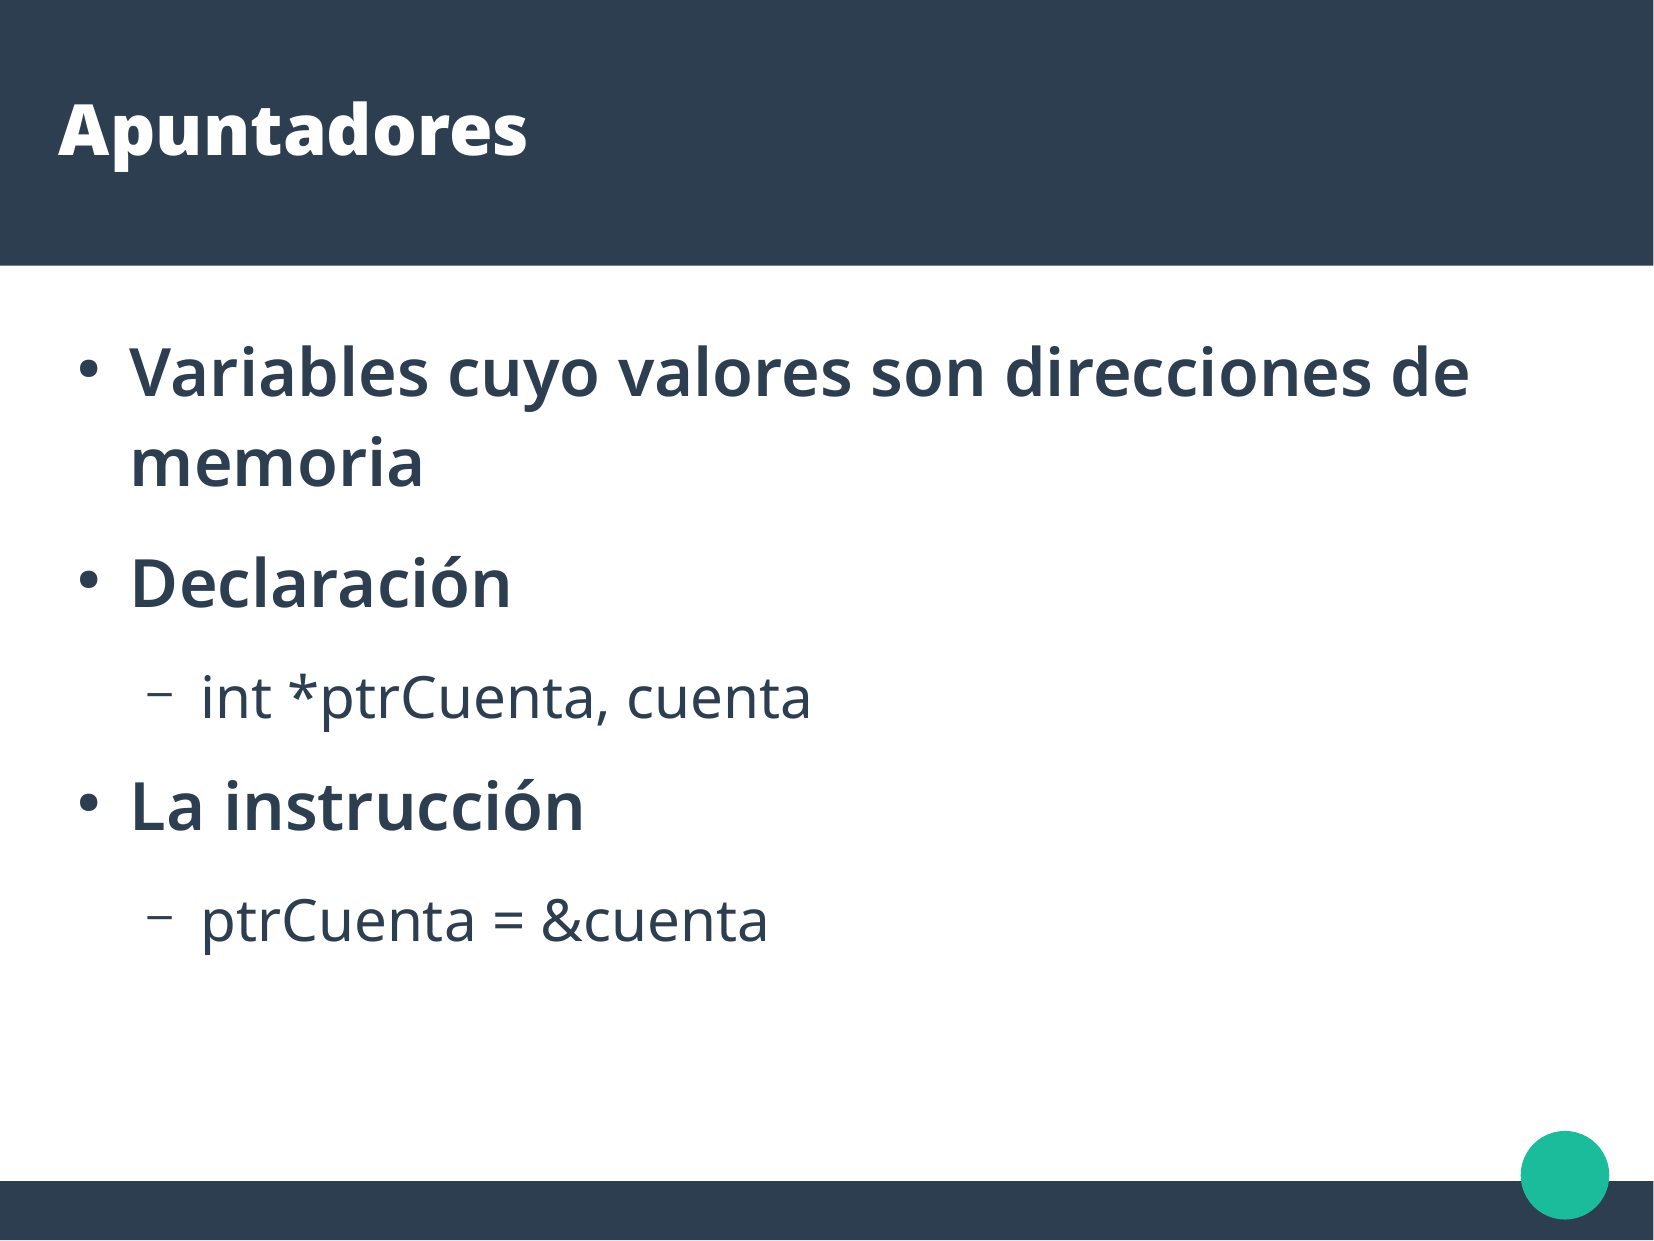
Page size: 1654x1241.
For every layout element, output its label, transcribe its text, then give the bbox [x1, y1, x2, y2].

list Variables cuyo valores son direcciones de memoria Declaración int *ptrCuenta, cuenta La instrucción ptrCuenta = &cuenta [59, 324, 1595, 1152]
title Apuntadores [59, 49, 1595, 207]
